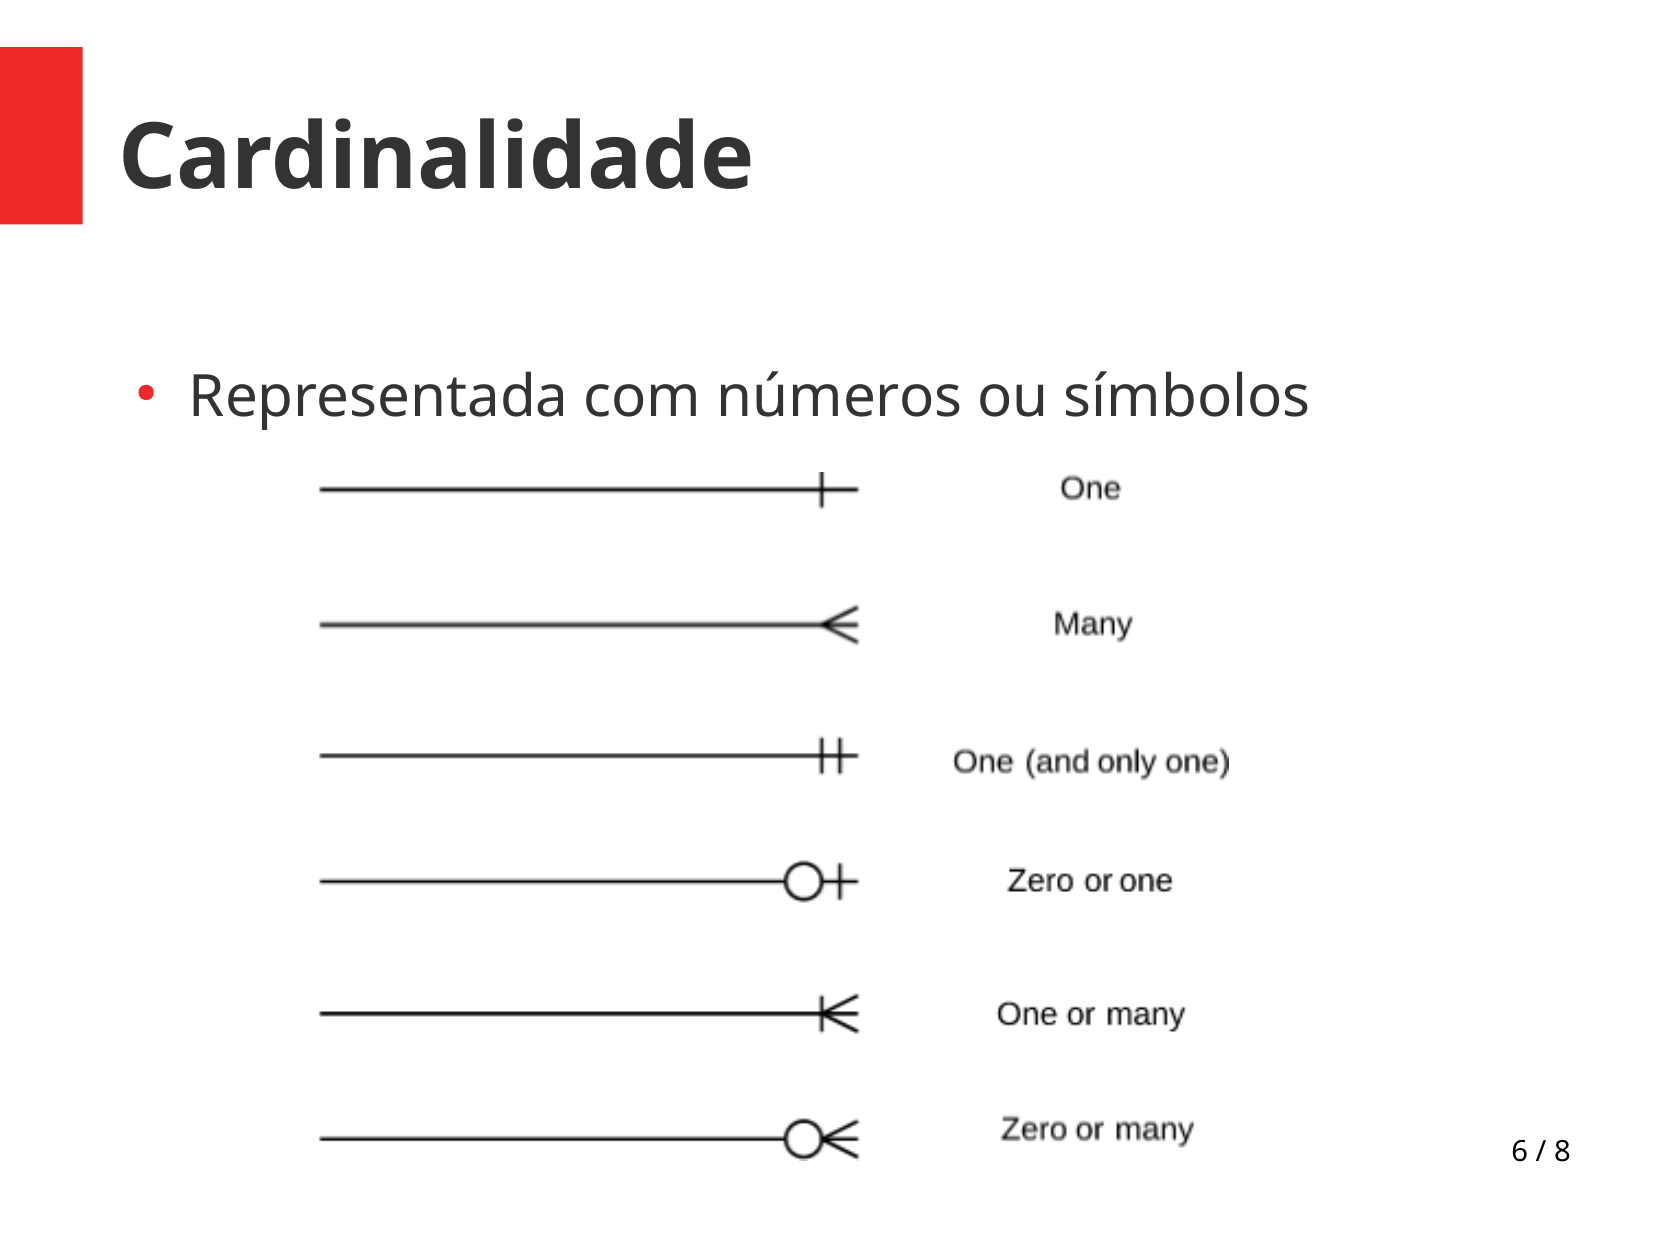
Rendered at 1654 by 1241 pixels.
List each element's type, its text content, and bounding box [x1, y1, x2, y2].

list Representada com números ou símbolos [118, 354, 1536, 1074]
title Cardinalidade [118, 49, 1571, 257]
picture [318, 472, 1229, 1162]
